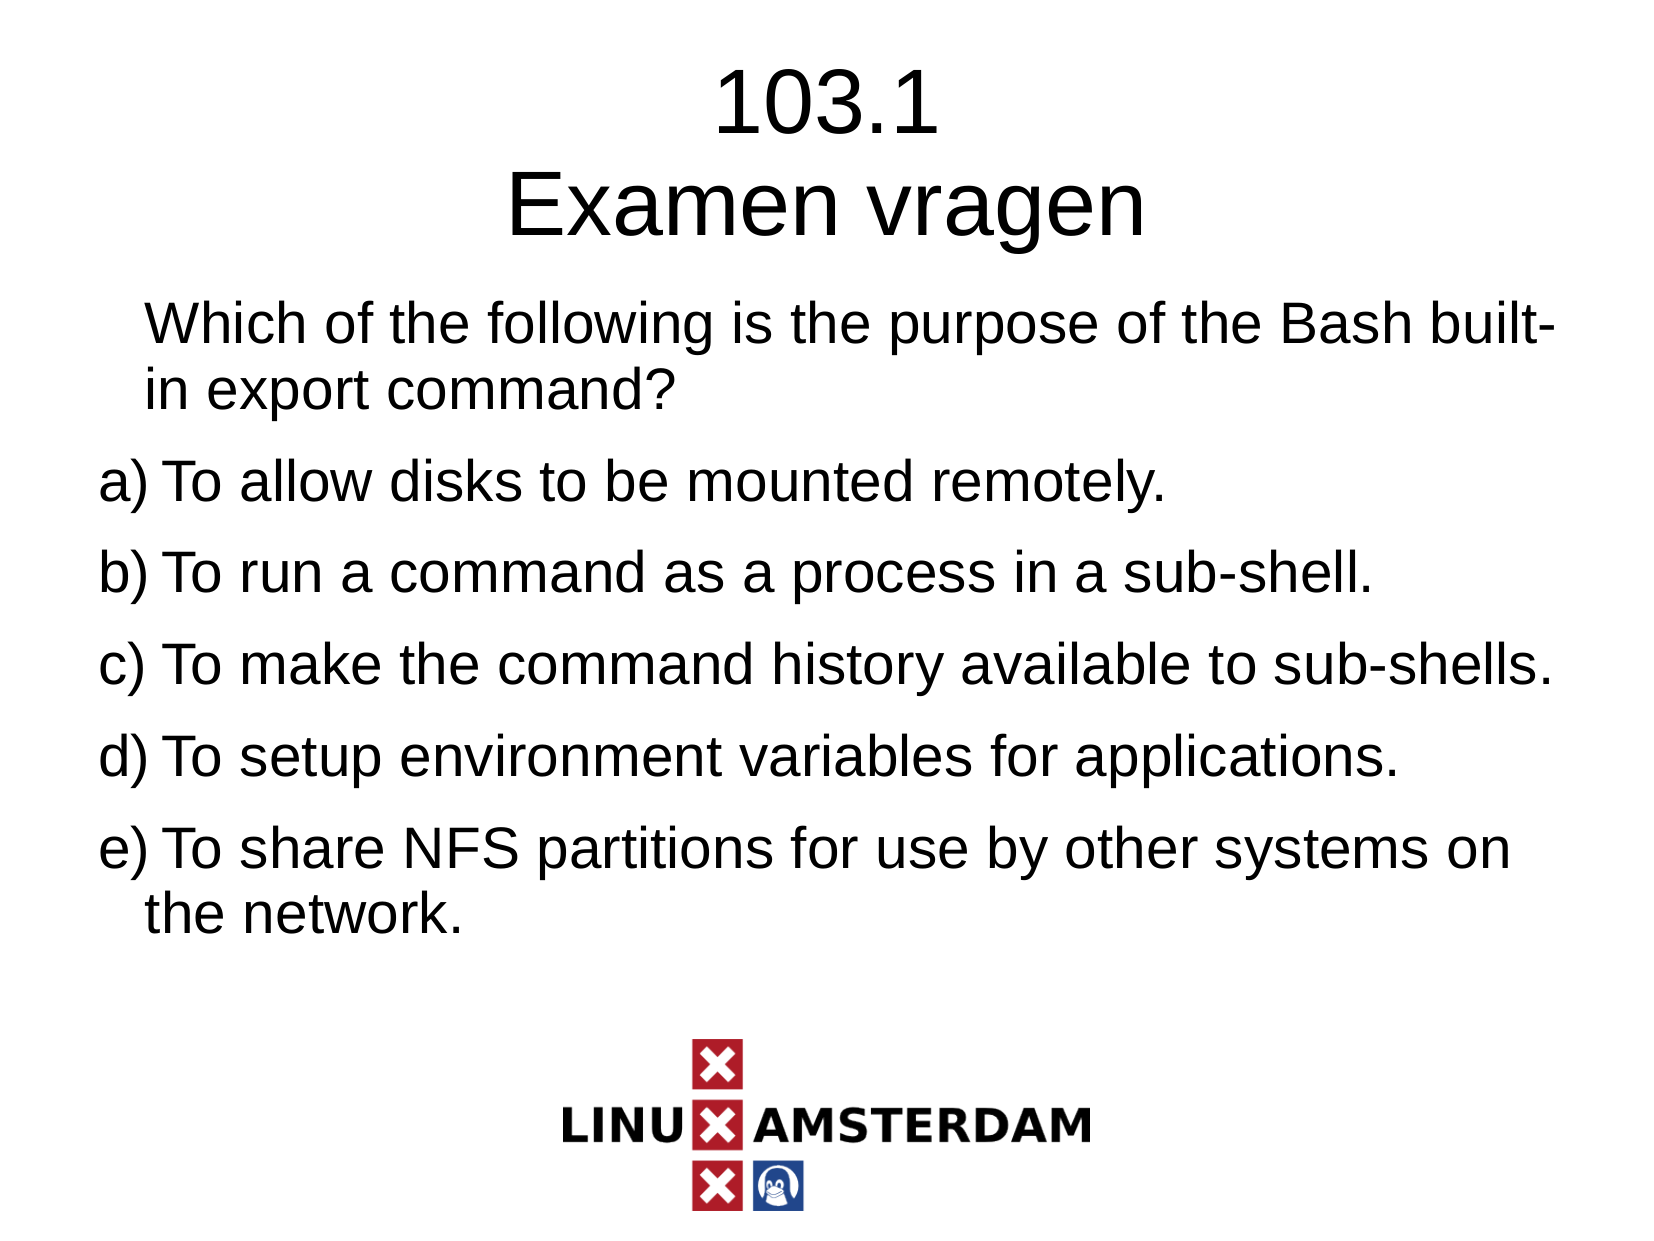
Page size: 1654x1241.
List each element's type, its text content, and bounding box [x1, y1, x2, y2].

picture [563, 1039, 1090, 1211]
title 103.1 Examen vragen [82, 49, 1571, 257]
list Which of the following is the purpose of the Bash built-in export command? To allow disks to be mounted remotely. To run a command as a process in a sub-shell. To make the command history available to sub-shells. To setup environment variables for applications. To share NFS partitions for use by other systems on the network. [82, 290, 1571, 1010]
